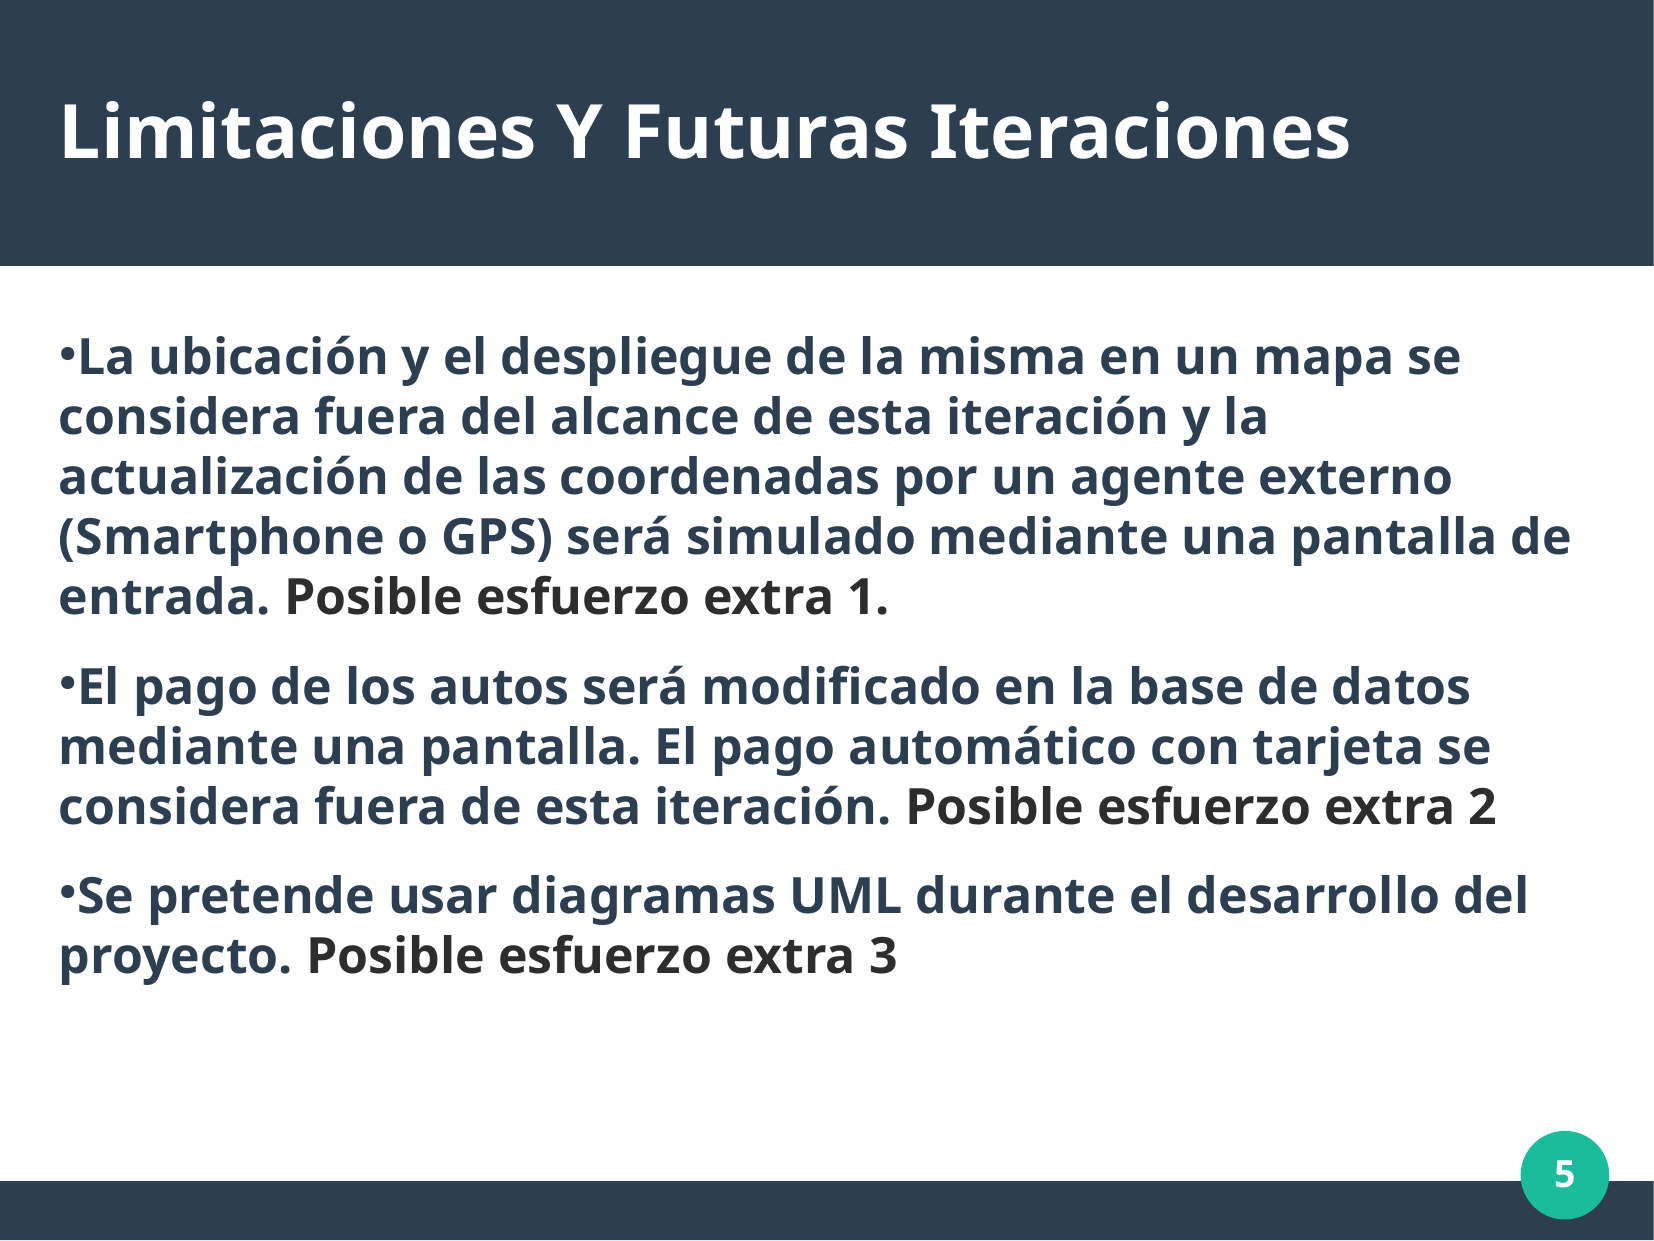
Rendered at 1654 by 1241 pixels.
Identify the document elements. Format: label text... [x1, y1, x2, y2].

title Limitaciones Y Futuras Iteraciones [59, 49, 1595, 207]
text_box [1505, 1116, 1625, 1235]
list La ubicación y el despliegue de la misma en un mapa se considera fuera del alcance de esta iteración y la actualización de las coordenadas por un agente externo (Smartphone o GPS) será simulado mediante una pantalla de entrada. Posible esfuerzo extra 1. El pago de los autos será modificado en la base de datos mediante una pantalla. El pago automático con tarjeta se considera fuera de esta iteración. Posible esfuerzo extra 2 Se pretende usar diagramas UML durante el desarrollo del proyecto. Posible esfuerzo extra 3 [59, 324, 1595, 1152]
